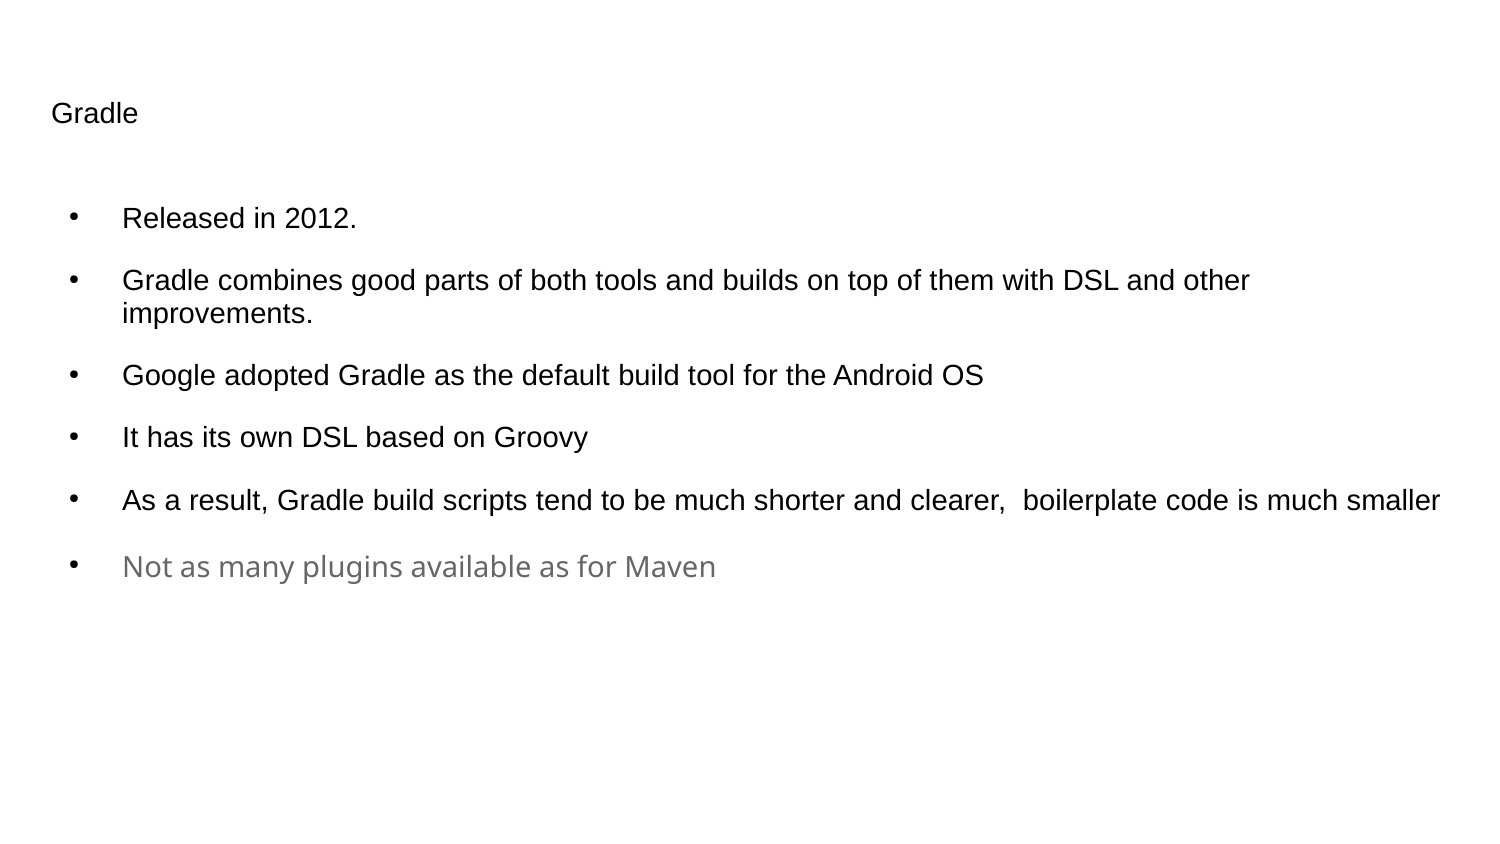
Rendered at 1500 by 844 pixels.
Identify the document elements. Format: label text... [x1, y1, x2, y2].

title Gradle [51, 48, 1449, 180]
list Released in 2012. Gradle combines good parts of both tools and builds on top of them with DSL and other improvements. Google adopted Gradle as the default build tool for the Android OS It has its own DSL based on Groovy As a result, Gradle build scripts tend to be much shorter and clearer, boilerplate code is much smaller Not as many plugins available as for Maven [51, 201, 1449, 750]
